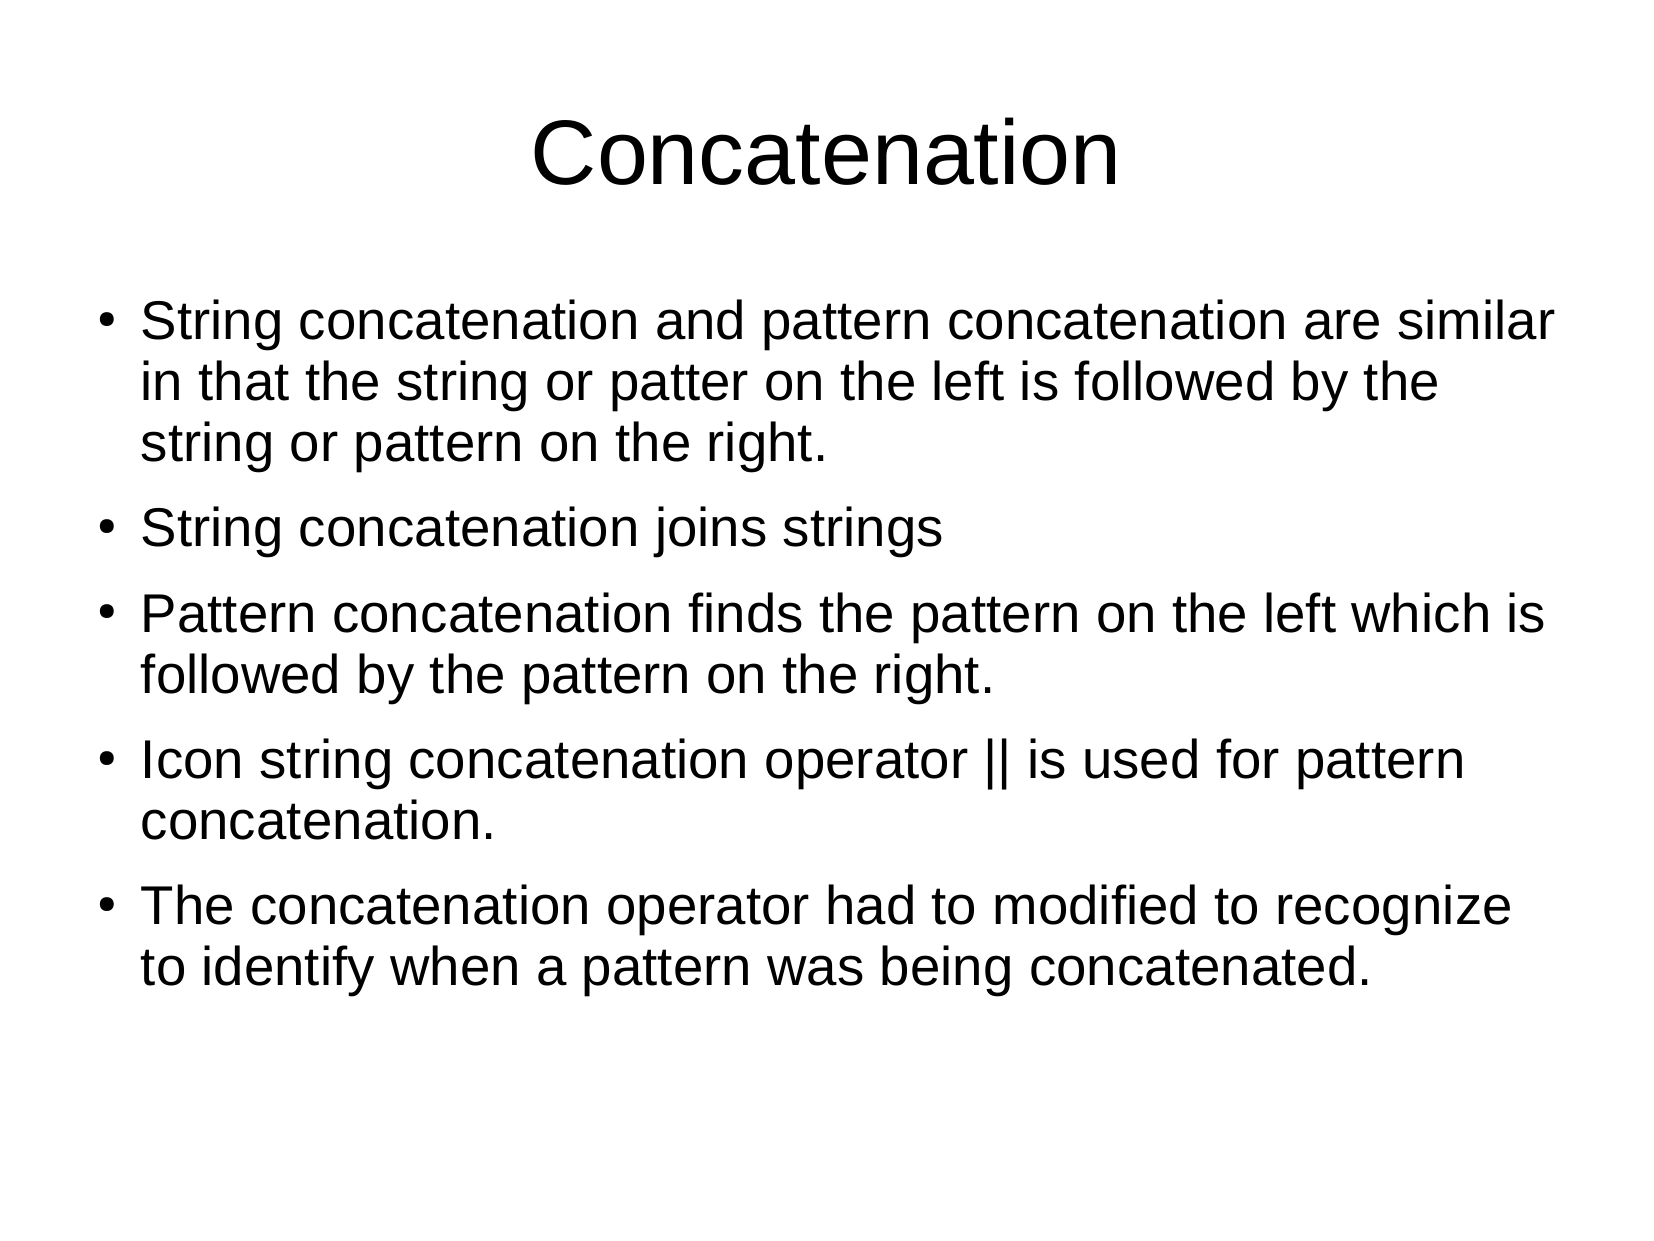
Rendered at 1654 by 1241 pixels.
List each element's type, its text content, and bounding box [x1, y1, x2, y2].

title Concatenation [82, 49, 1571, 257]
list String concatenation and pattern concatenation are similar in that the string or patter on the left is followed by the string or pattern on the right. String concatenation joins strings Pattern concatenation finds the pattern on the left which is followed by the pattern on the right. Icon string concatenation operator || is used for pattern concatenation. The concatenation operator had to modified to recognize to identify when a pattern was being concatenated. [82, 290, 1571, 1010]
